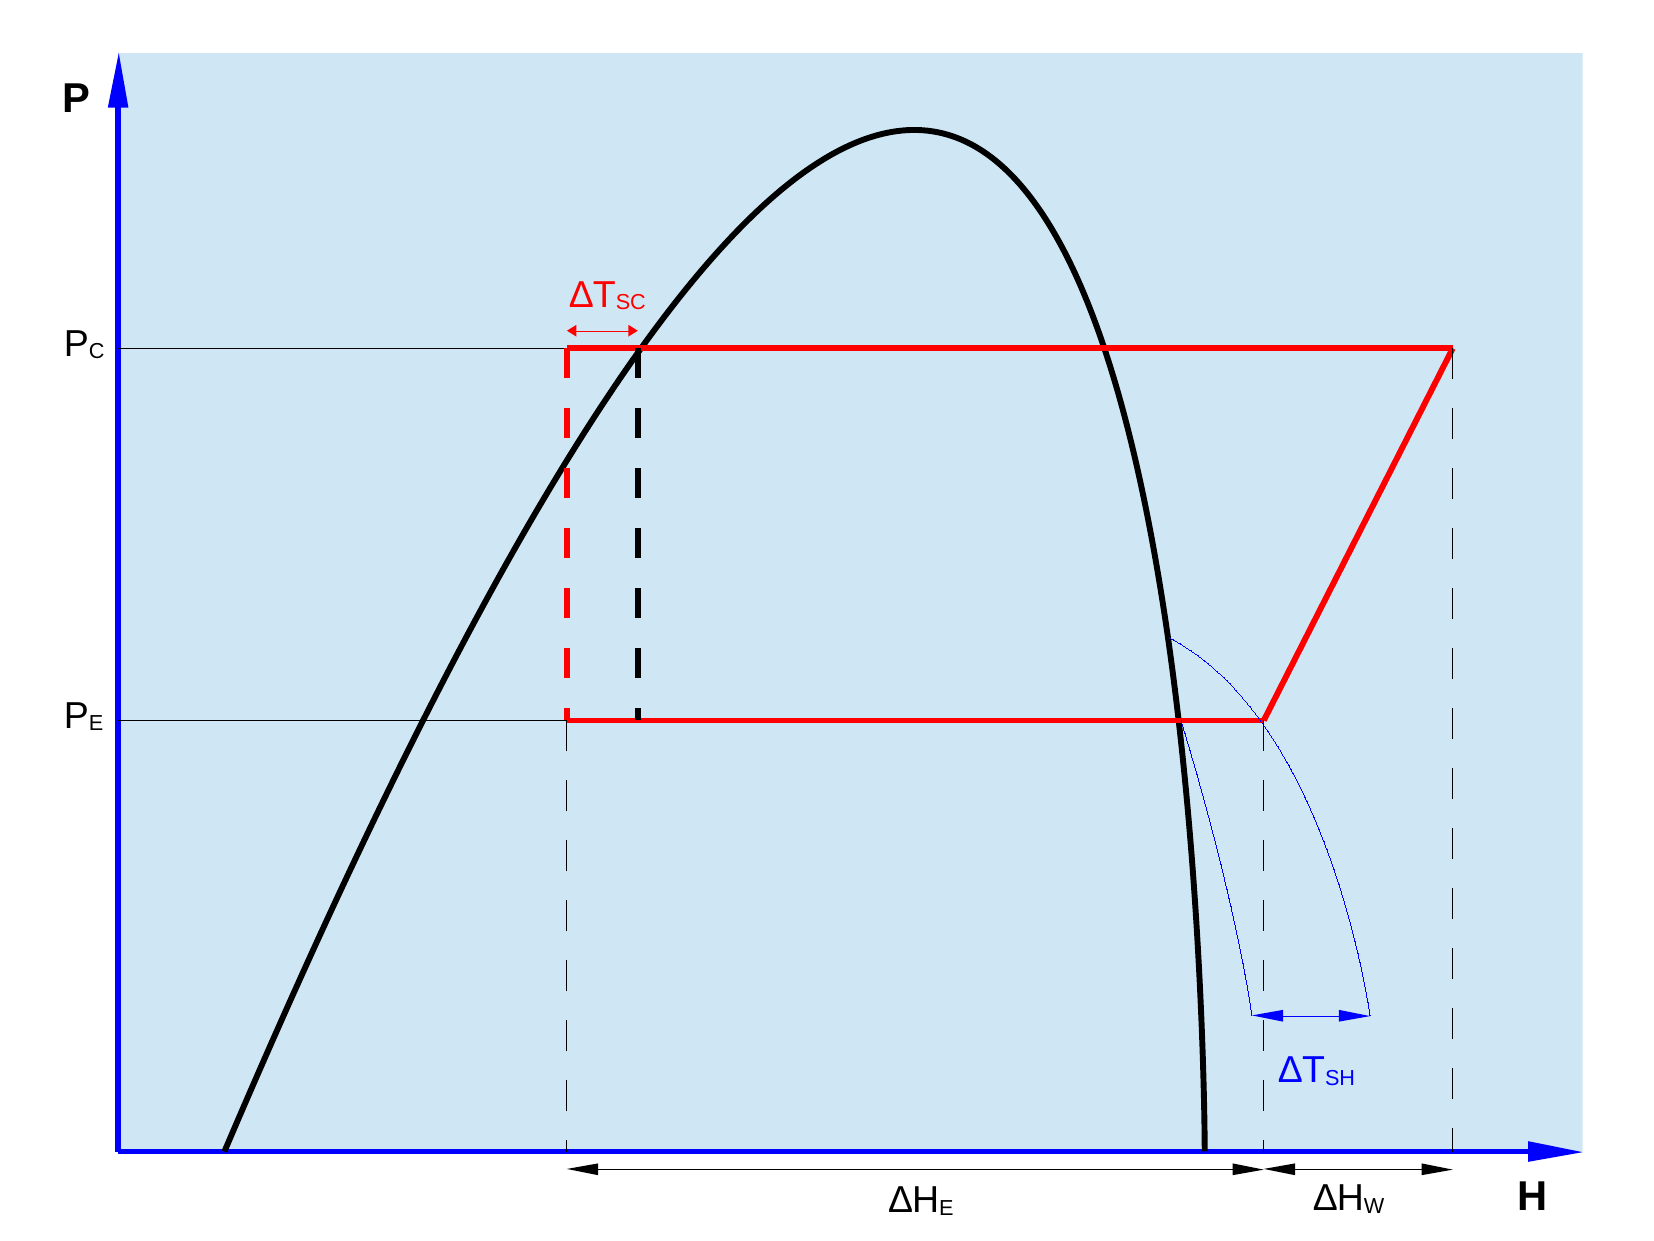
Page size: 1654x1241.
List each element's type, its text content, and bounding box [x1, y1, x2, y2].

text_box P [47, 67, 105, 129]
text_box PE [48, 686, 119, 756]
text_box [121, 349, 634, 720]
text_box [121, 721, 418, 1149]
text_box PC [49, 314, 120, 384]
text_box ∆HW [1299, 1169, 1400, 1239]
text_box [648, 133, 1099, 345]
text_box ∆TSH [1264, 1041, 1371, 1111]
text_box [1109, 351, 1447, 718]
text_box H [1502, 1165, 1563, 1227]
text_box [230, 721, 1201, 1149]
text_box ∆HE [874, 1171, 969, 1241]
text_box ∆TSC [555, 265, 661, 335]
text_box [428, 351, 1175, 720]
text_box [119, 53, 1583, 1152]
